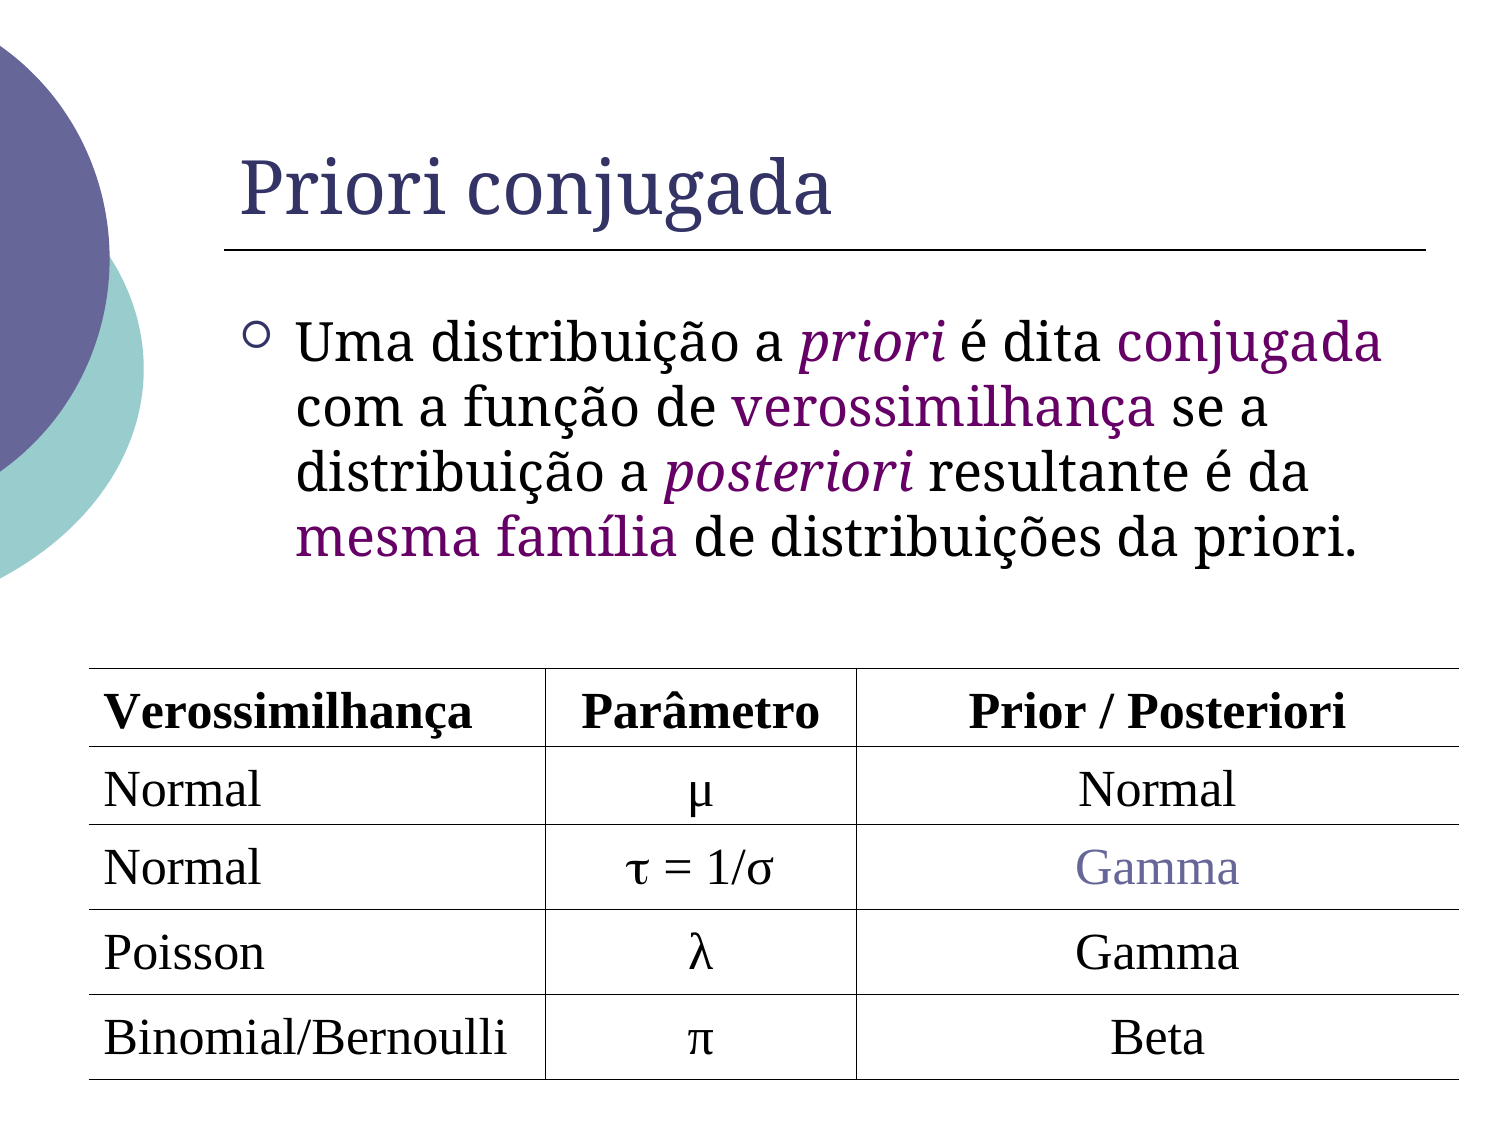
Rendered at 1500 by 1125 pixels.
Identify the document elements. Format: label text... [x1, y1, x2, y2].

table_cell Gamma [857, 910, 1459, 994]
table_cell Binomial/Bernoulli [89, 995, 545, 1079]
table_header Verossimilhança [89, 669, 545, 746]
table_cell Normal [89, 825, 545, 909]
table_header Prior / Posteriori [857, 669, 1459, 746]
table_cell Beta [857, 995, 1459, 1079]
table_header Parâmetro [546, 669, 856, 746]
title Priori conjugada [224, 49, 1425, 237]
table_cell π [546, 995, 856, 1079]
table_cell Normal [89, 747, 545, 824]
table_cell Poisson [89, 910, 545, 994]
table_cell Normal [857, 747, 1459, 824]
list Uma distribuição a priori é dita conjugada com a função de verossimilhança se a distribuição a posteriori resultante é da mesma família de distribuições da priori. [224, 299, 1436, 587]
table_cell λ [546, 910, 856, 994]
table_cell Gamma [857, 825, 1459, 909]
table_cell μ [546, 747, 856, 824]
table_cell  = 1/σ [546, 825, 856, 909]
